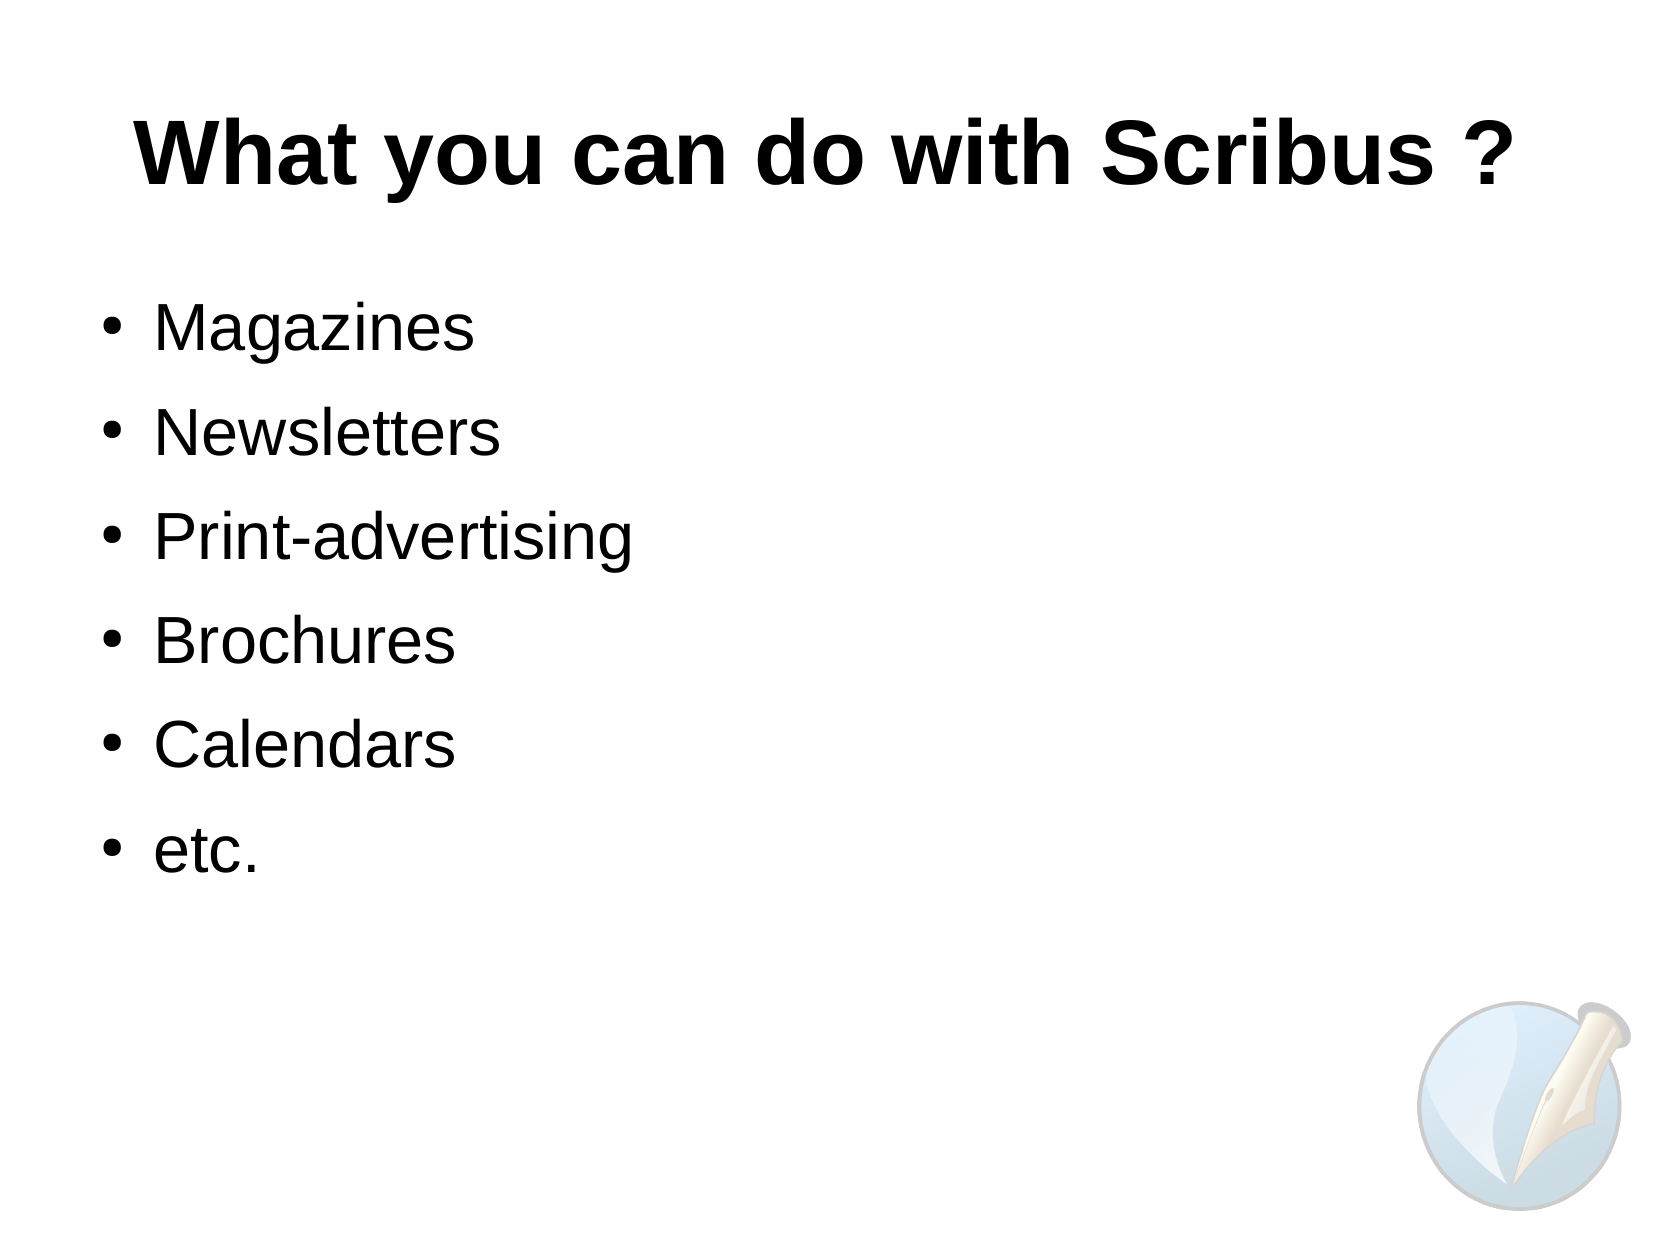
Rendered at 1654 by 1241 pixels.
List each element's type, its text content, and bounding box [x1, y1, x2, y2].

list Magazines Newsletters Print-advertising Brochures Calendars etc. [82, 290, 1571, 1109]
title What you can do with Scribus ? [82, 56, 1571, 250]
